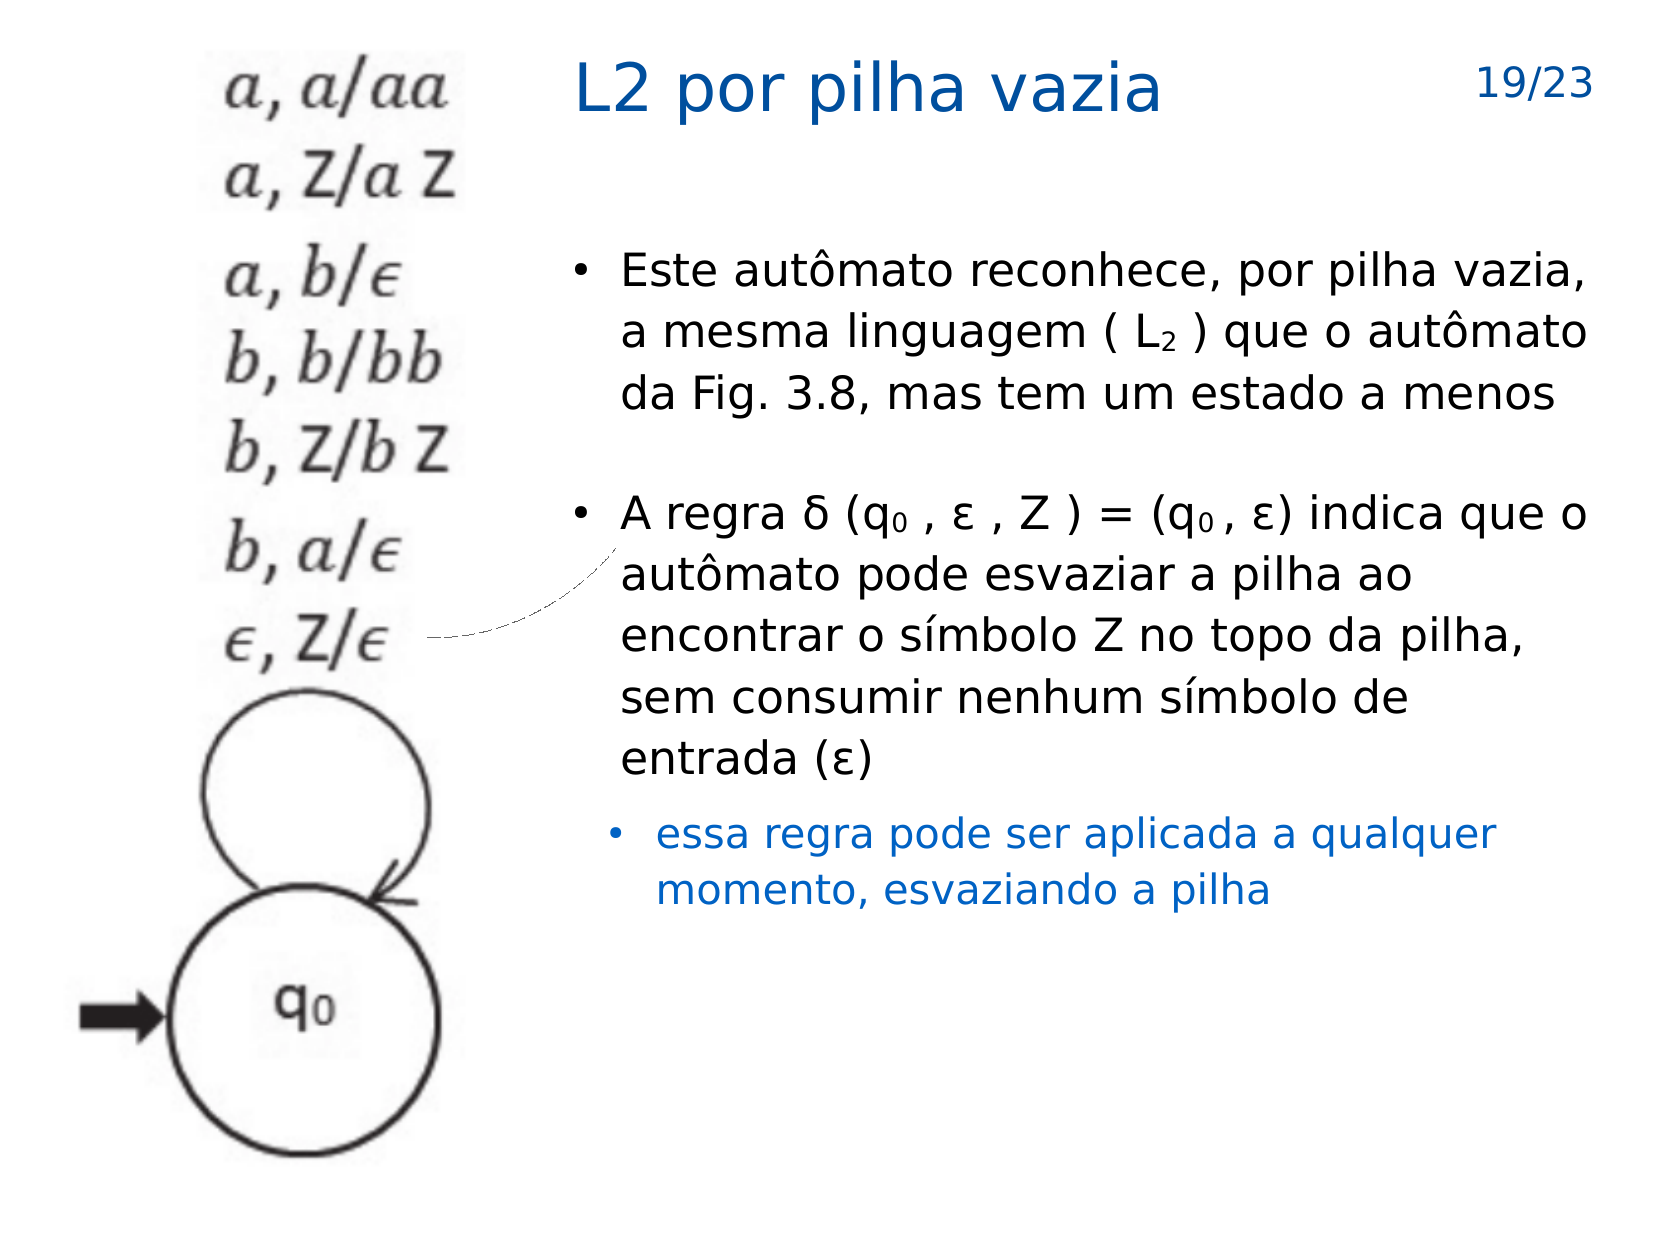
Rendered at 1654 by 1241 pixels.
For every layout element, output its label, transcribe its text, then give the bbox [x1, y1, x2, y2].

title L2 por pilha vazia [573, 29, 1625, 148]
picture [59, 29, 521, 1182]
list Este autômato reconhece, por pilha vazia, a mesma linguagem ( L2 ) que o autômato da Fig. 3.8, mas tem um estado a menos A regra δ (q0 , ε , Z ) = (q0 , ε) indica que o autômato pode esvaziar a pilha ao encontrar o símbolo Z no topo da pilha, sem consumir nenhum símbolo de entrada (ε) essa regra pode ser aplicada a qualquer momento, esvaziando a pilha [572, 236, 1595, 1182]
